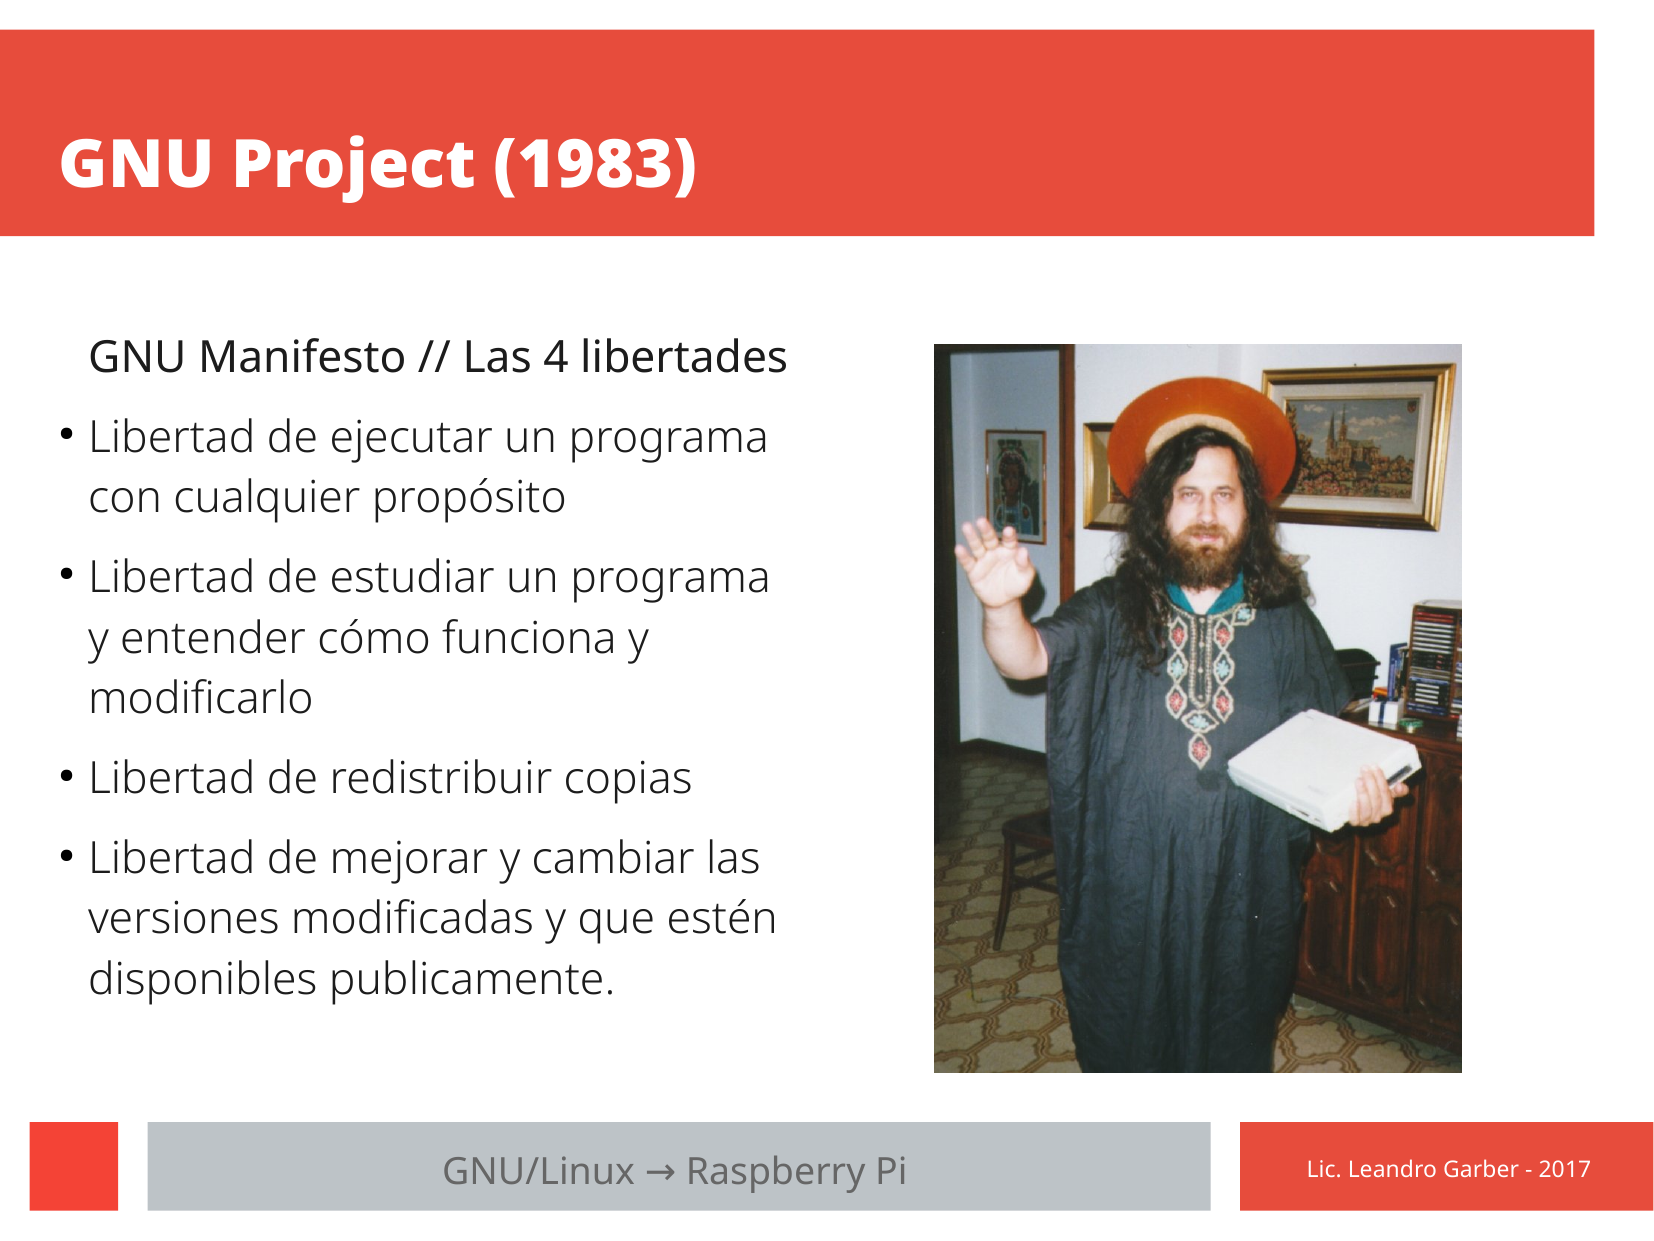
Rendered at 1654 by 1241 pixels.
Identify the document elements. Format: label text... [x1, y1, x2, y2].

picture [934, 344, 1462, 1073]
text_box Lic. Leandro Garber - 2017 [1245, 1145, 1654, 1194]
list GNU Manifesto // Las 4 libertades Libertad de ejecutar un programa con cualquier propósito Libertad de estudiar un programa y entender cómo funciona y modificarlo Libertad de redistribuir copias Libertad de mejorar y cambiar las versiones modificadas y que estén disponibles publicamente. [59, 324, 794, 1093]
title GNU Project (1983) [59, 59, 1595, 207]
text_box GNU/Linux → Raspberry Pi [150, 1125, 1201, 1215]
